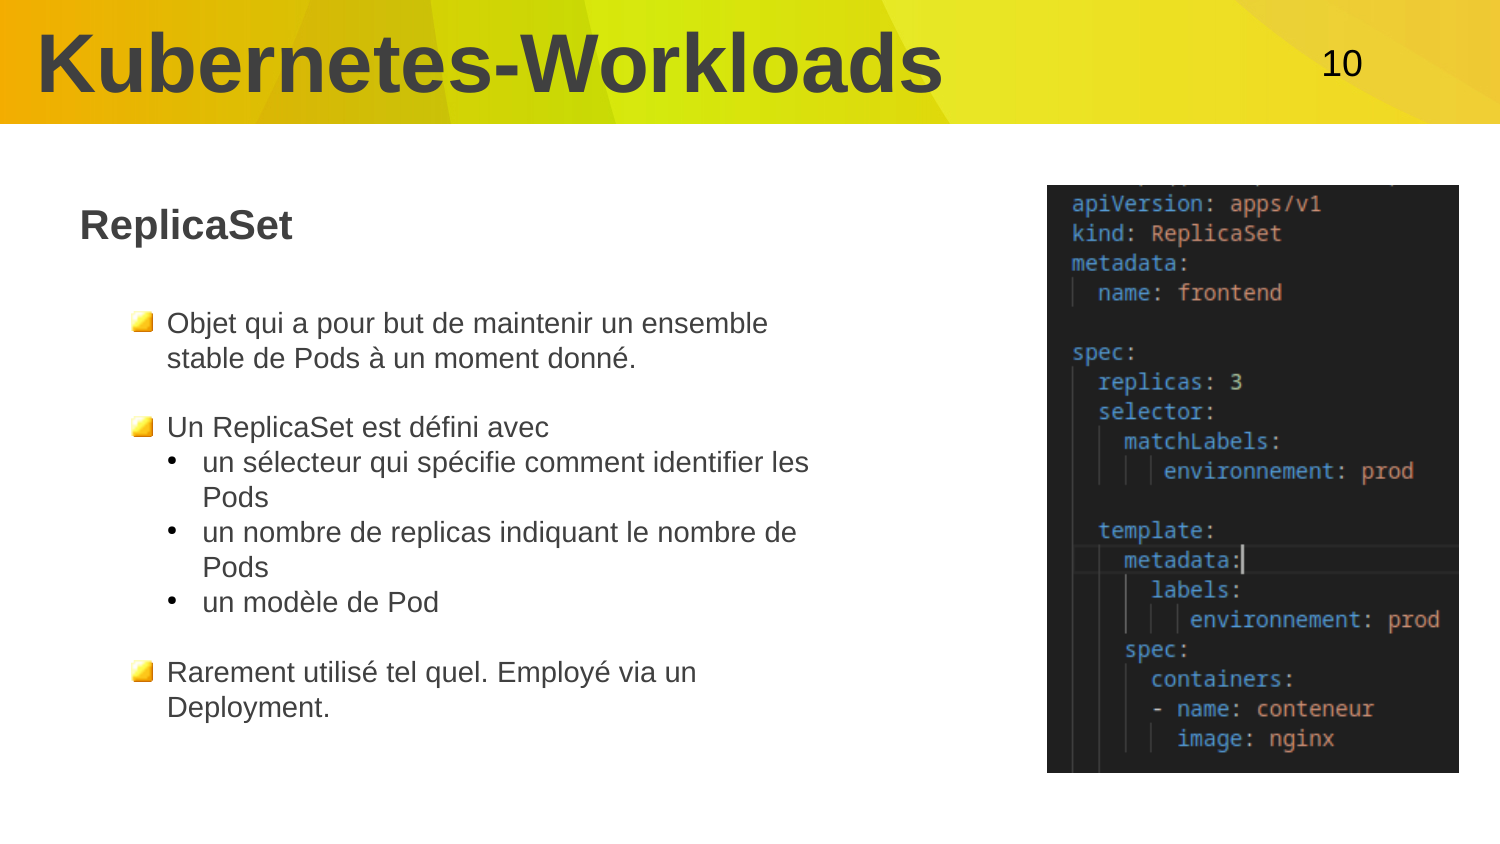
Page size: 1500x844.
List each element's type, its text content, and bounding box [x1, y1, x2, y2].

text_box Kubernetes-Workloads [0, 0, 1498, 130]
text_box <numéro> [1306, 35, 1500, 106]
text_box Objet qui a pour but de maintenir un ensemble stable de Pods à un moment donné. Un ReplicaSet est défini avec un sélecteur qui spécifie comment identifier les Pods un nombre de replicas indiquant le nombre de Pods un modèle de Pod Rarement utilisé tel quel. Employé via un Deployment. [66, 296, 851, 768]
picture [0, 106, 1500, 844]
text_box ReplicaSet [64, 185, 1047, 261]
